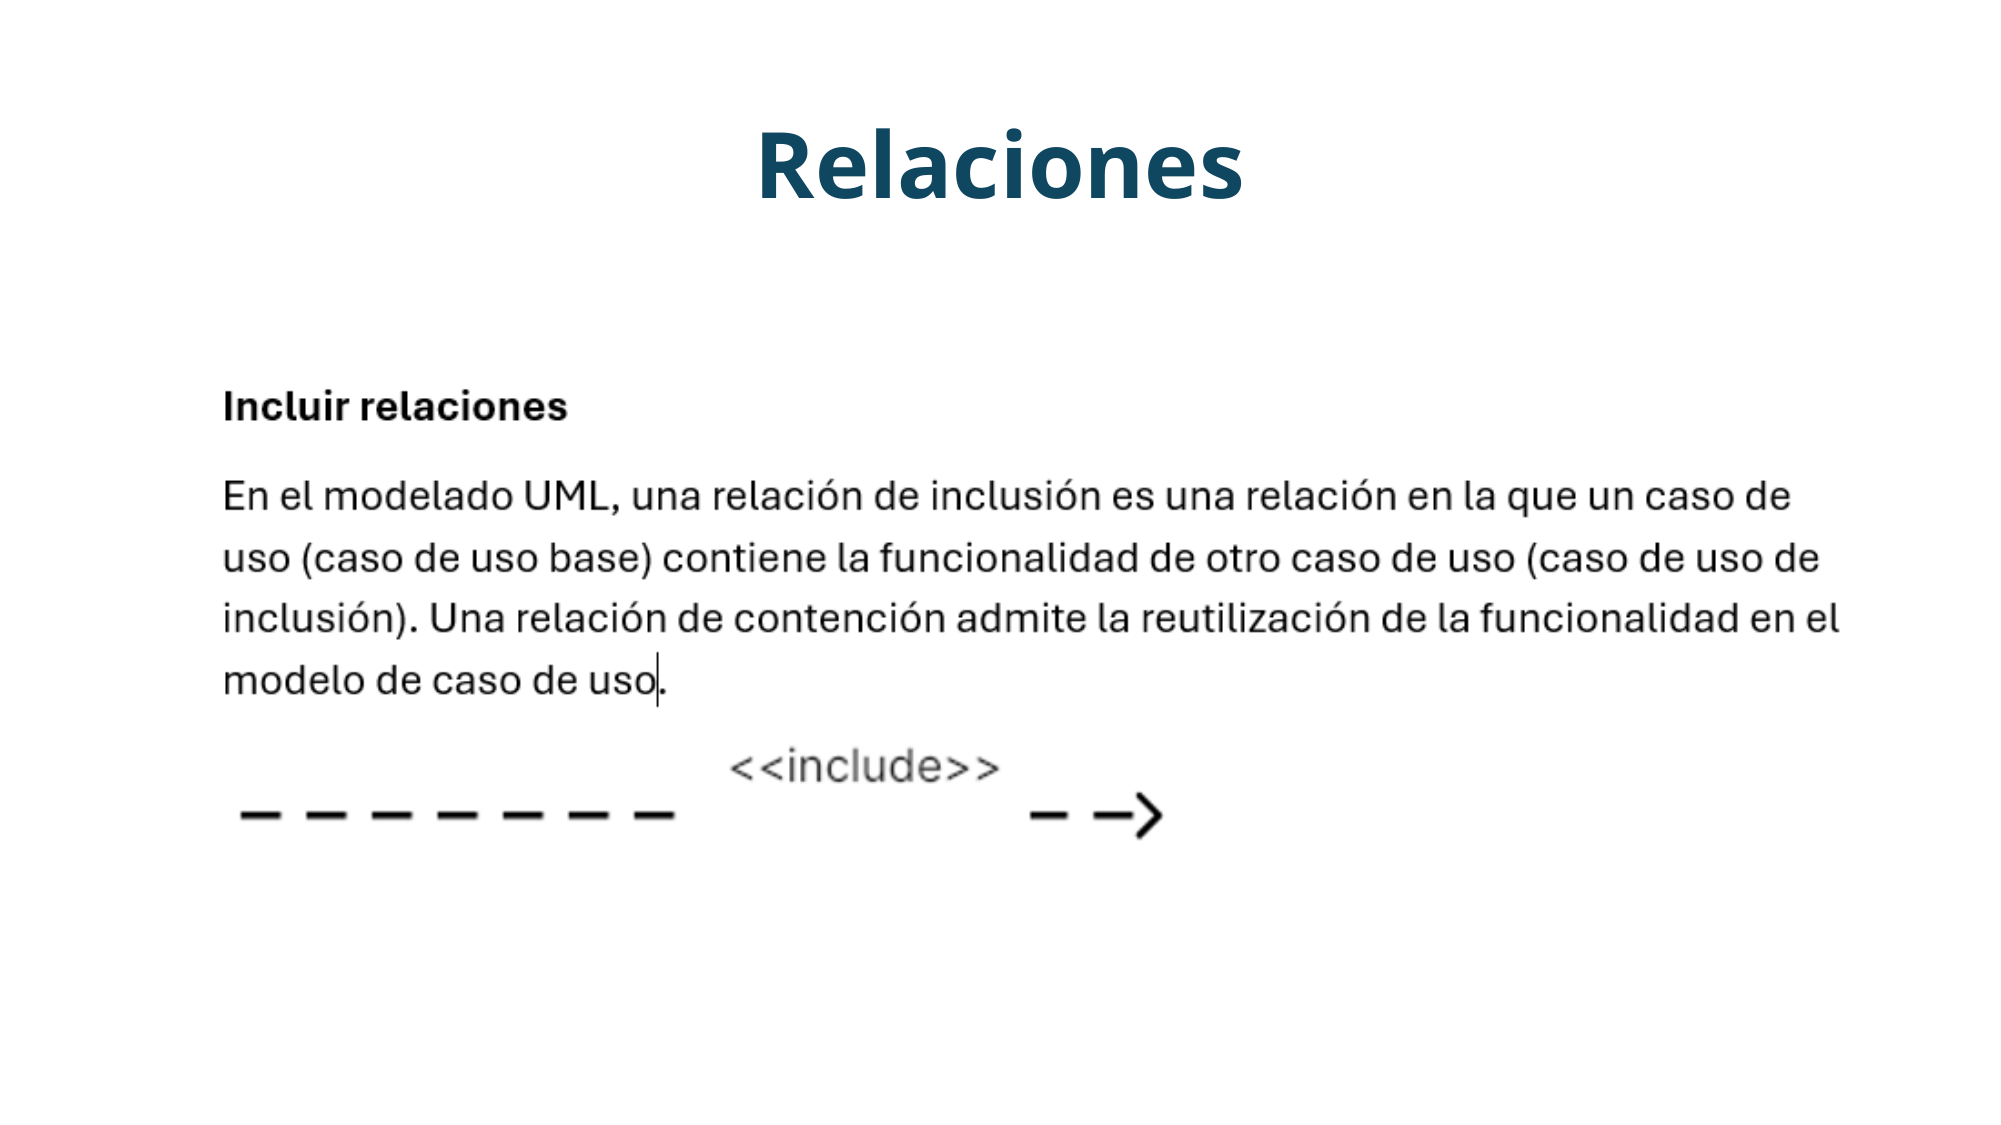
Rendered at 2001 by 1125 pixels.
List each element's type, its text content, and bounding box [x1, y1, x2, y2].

title Relaciones [137, 59, 1863, 278]
picture [215, 377, 1887, 846]
